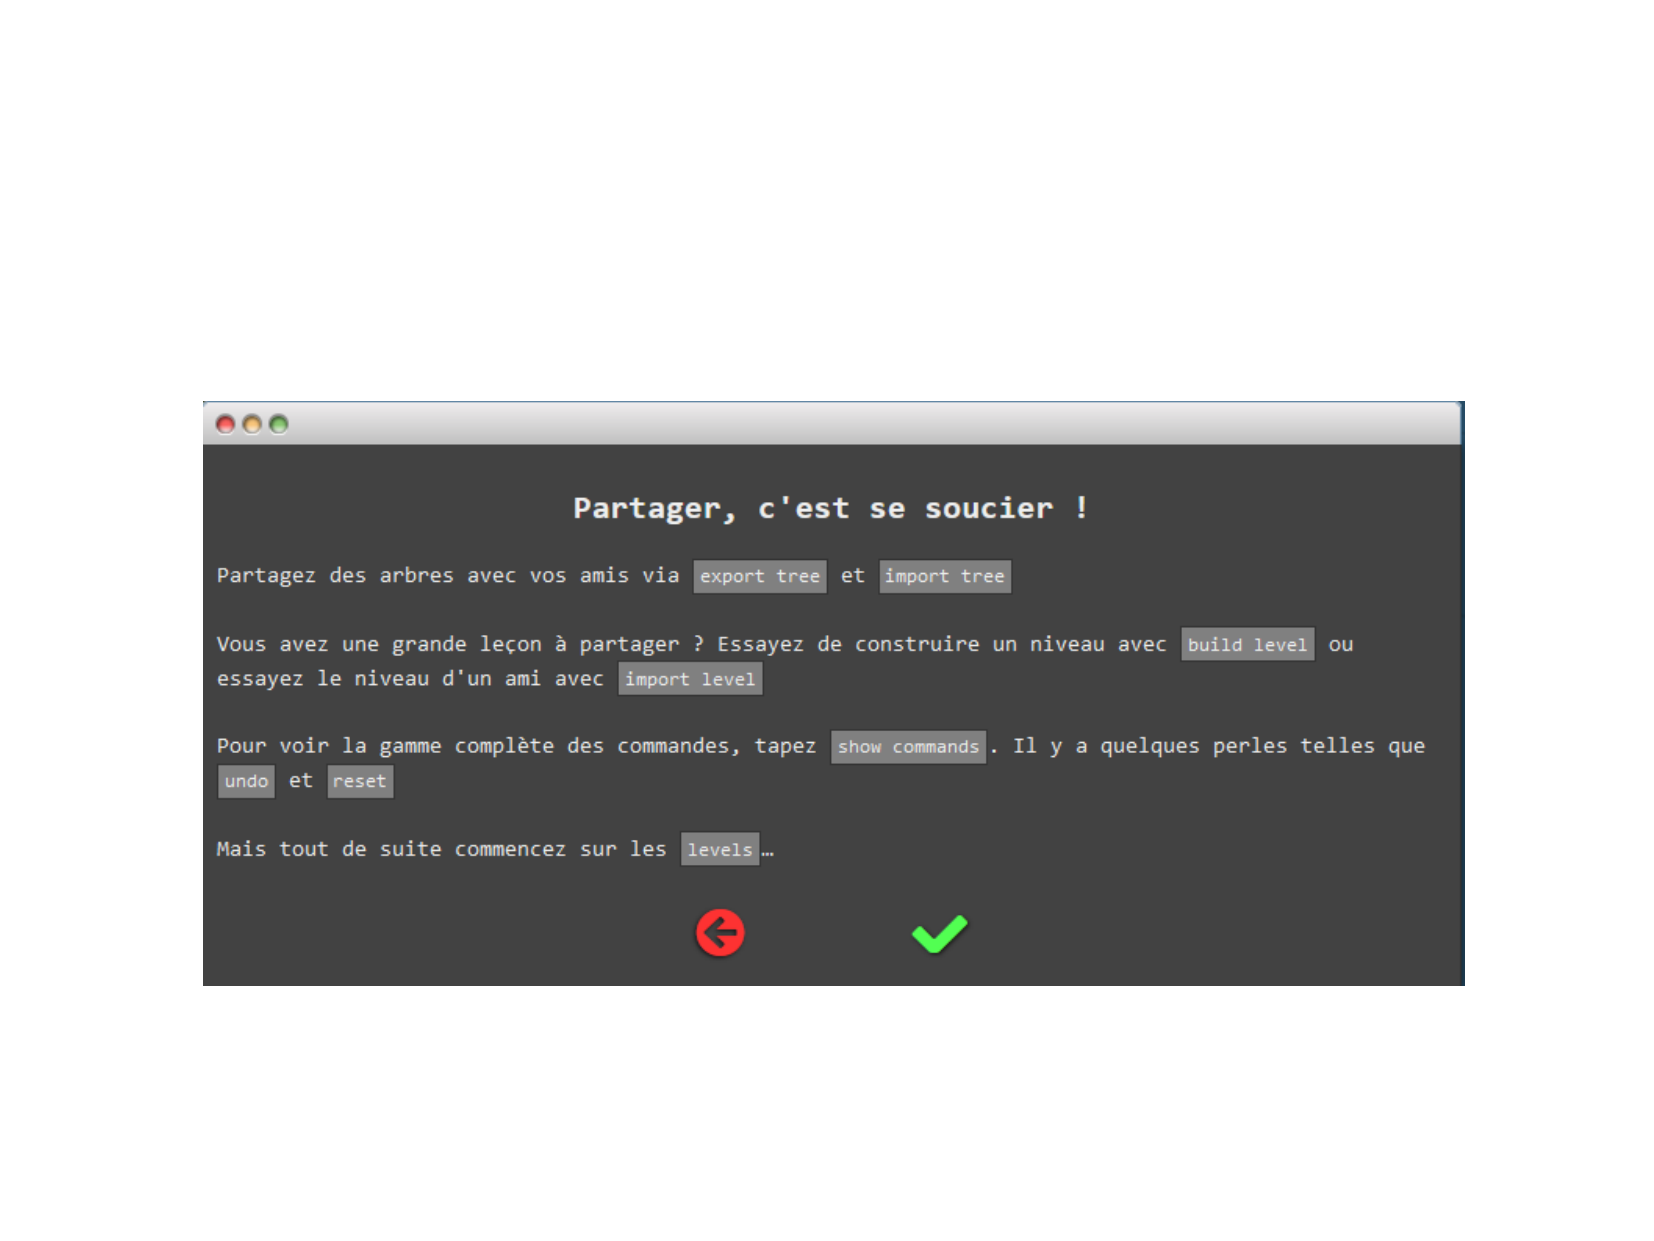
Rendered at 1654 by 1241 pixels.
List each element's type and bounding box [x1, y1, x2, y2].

picture [203, 401, 1465, 986]
